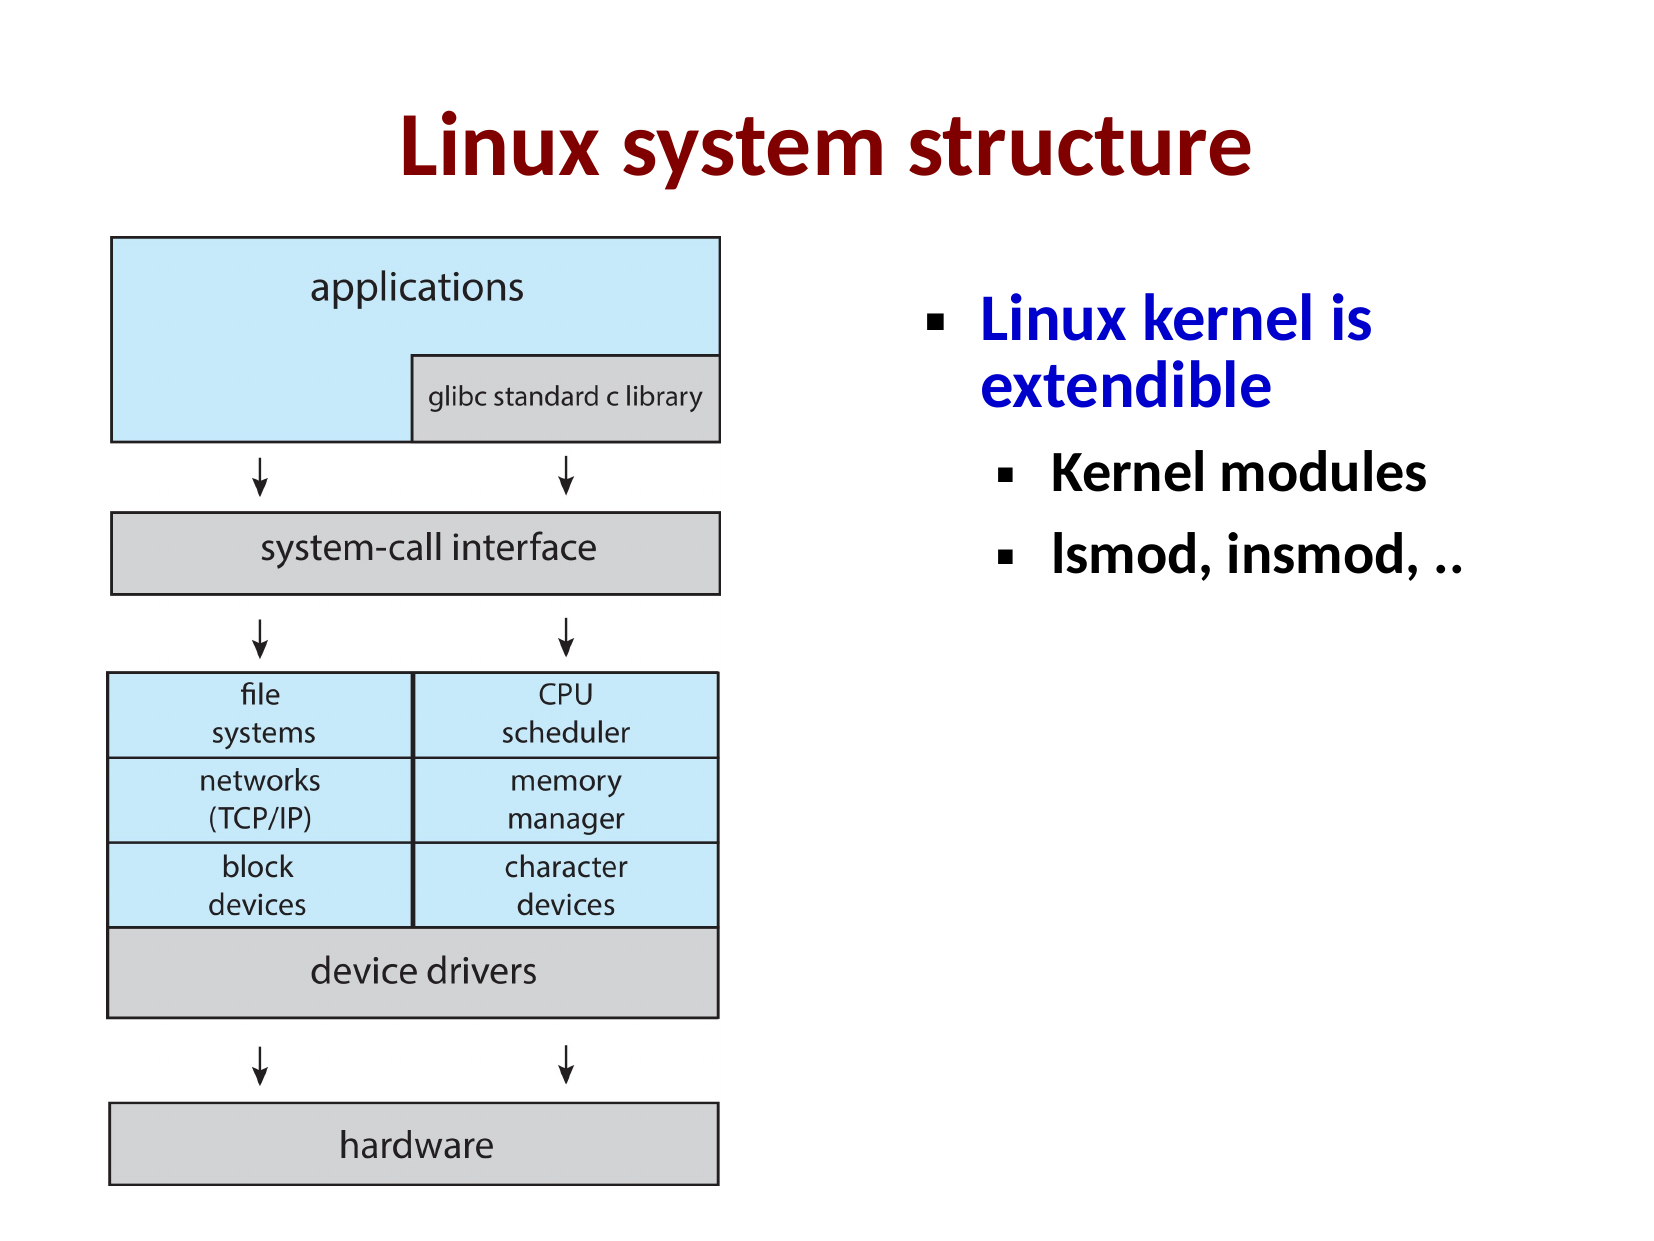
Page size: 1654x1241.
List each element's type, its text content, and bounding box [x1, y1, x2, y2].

list Linux kernel is extendible Kernel modules lsmod, insmod, .. [909, 290, 1571, 1010]
picture [106, 236, 721, 1186]
title Linux system structure [82, 49, 1571, 257]
